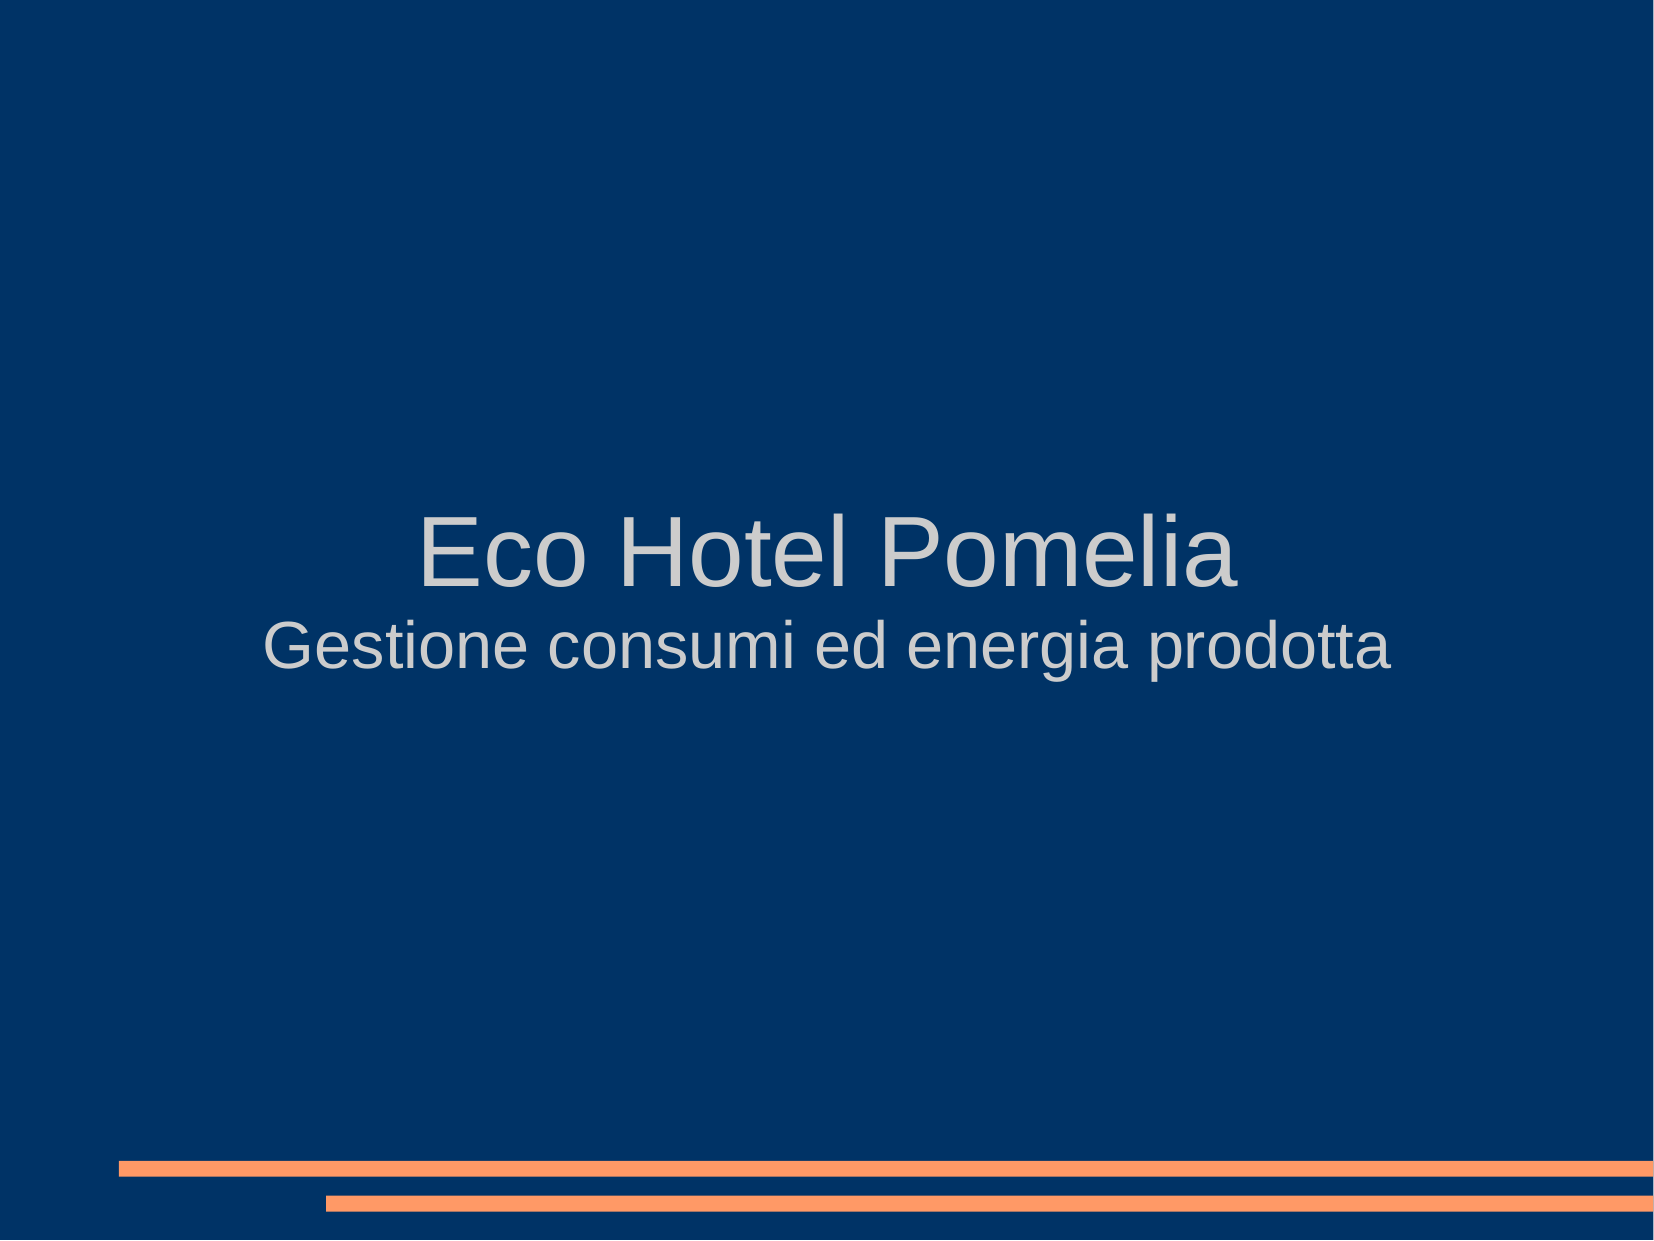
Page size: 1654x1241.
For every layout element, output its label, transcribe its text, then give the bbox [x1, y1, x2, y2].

subtitle Eco Hotel Pomelia Gestione consumi ed energia prodotta [121, 46, 1534, 1132]
